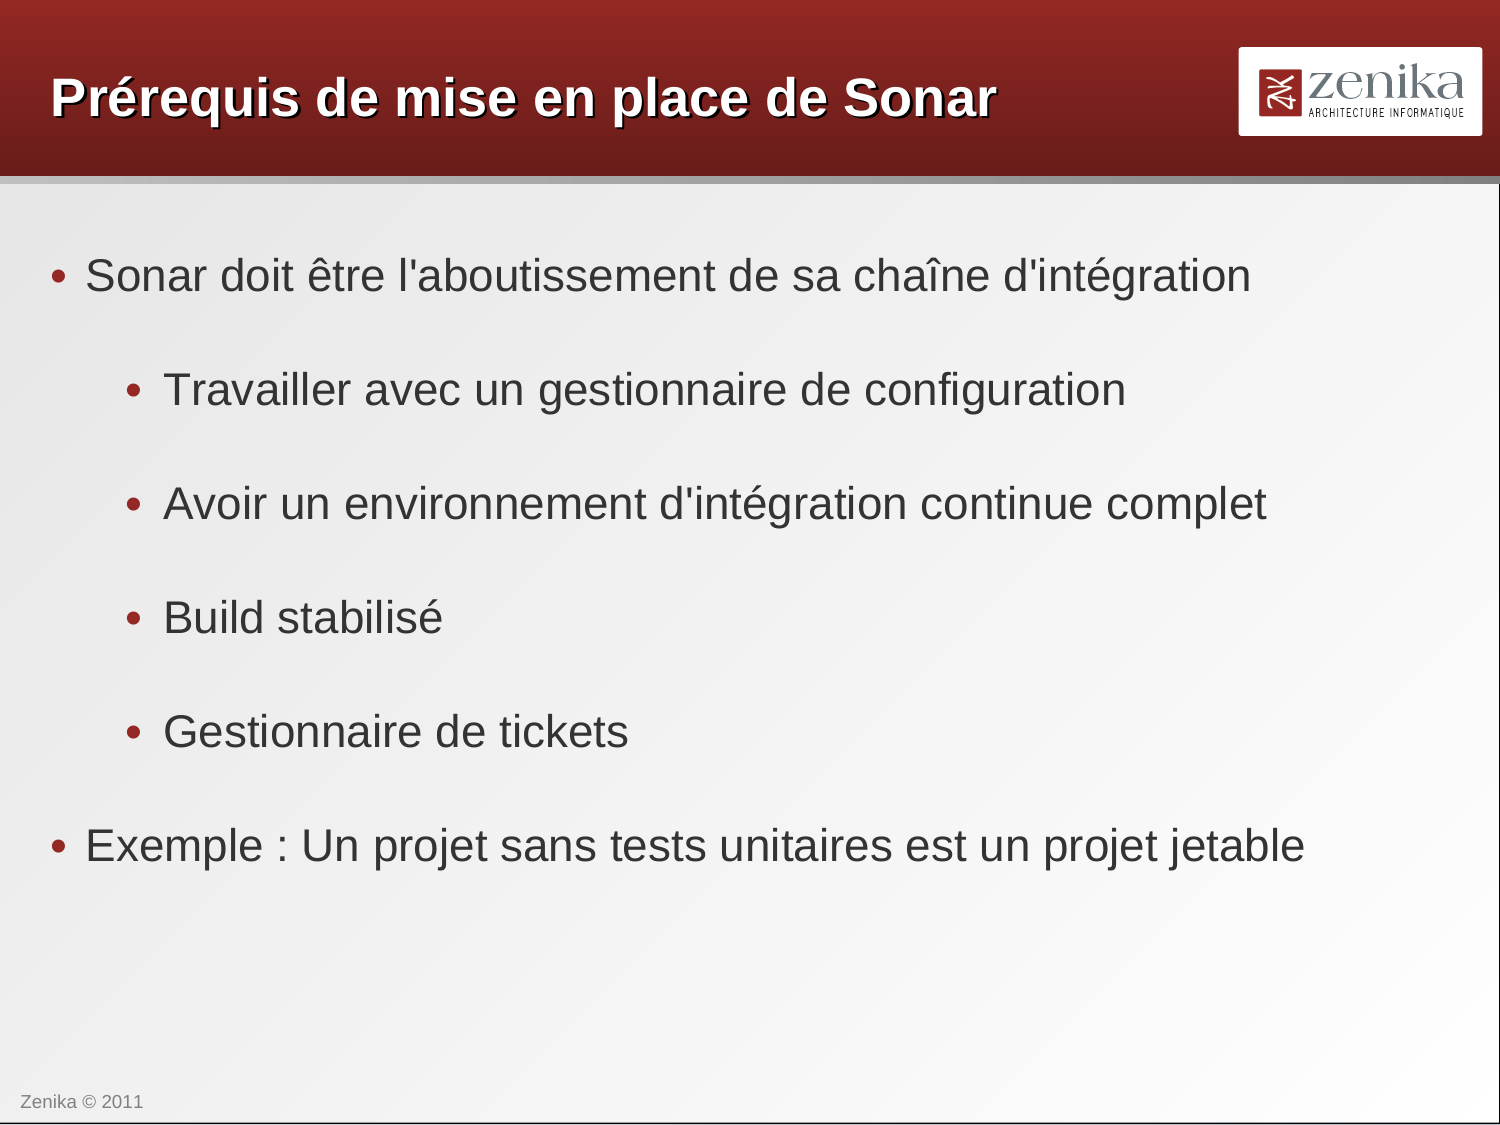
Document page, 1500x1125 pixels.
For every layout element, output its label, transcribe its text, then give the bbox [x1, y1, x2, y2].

picture [1257, 58, 1464, 125]
list Sonar doit être l'aboutissement de sa chaîne d'intégration Travailler avec un gestionnaire de configuration Avoir un environnement d'intégration continue complet Build stabilisé Gestionnaire de tickets Exemple : Un projet sans tests unitaires est un projet jetable [50, 249, 1435, 1064]
title Prérequis de mise en place de Sonar [50, 15, 1206, 180]
